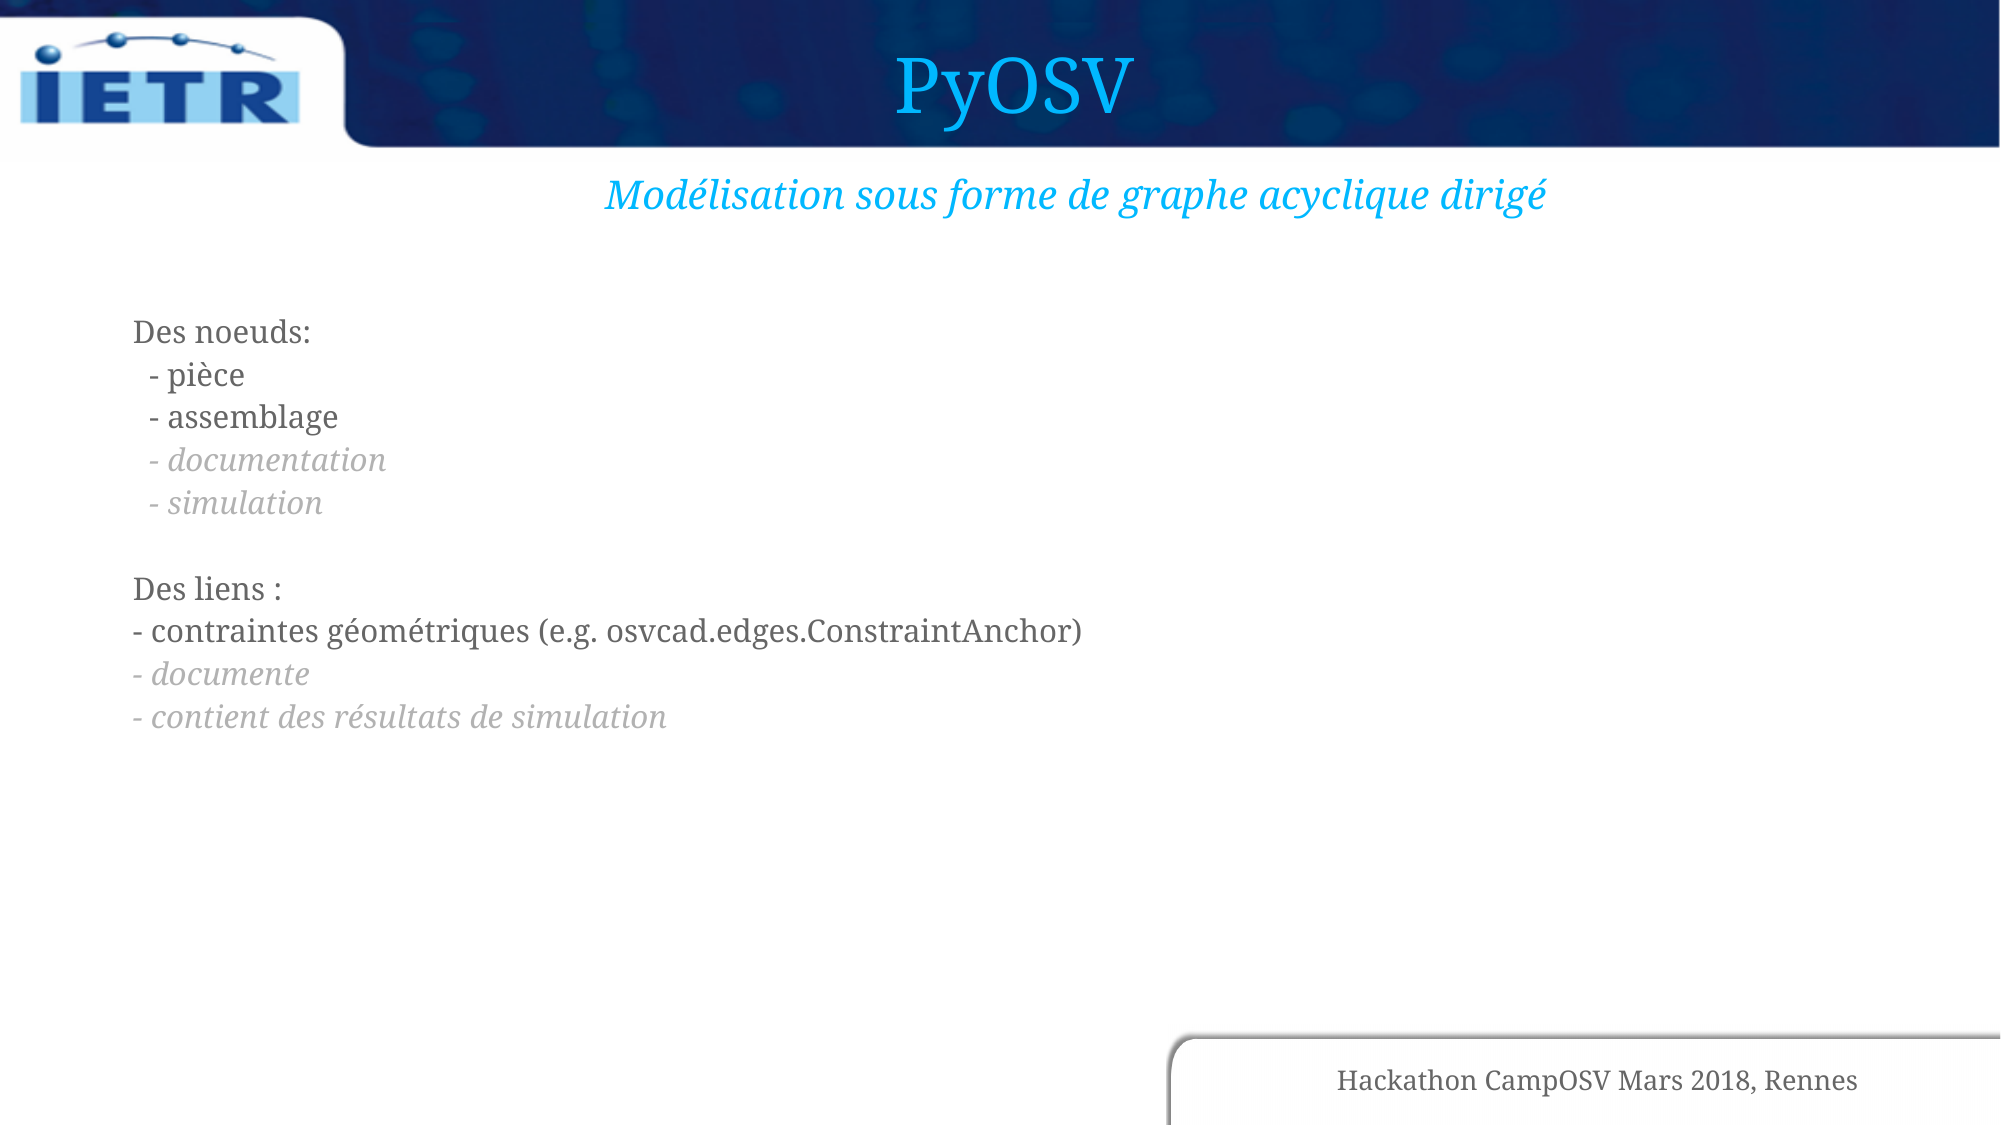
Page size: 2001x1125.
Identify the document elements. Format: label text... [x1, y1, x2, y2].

text_box Des noeuds: - pièce - assemblage - documentation - simulation Des liens : - contraintes géométriques (e.g. osvcad.edges.ConstraintAnchor) - documente - contient des résultats de simulation [118, 259, 1867, 969]
picture [0, 0, 2000, 165]
text_box Modélisation sous forme de graphe acyclique dirigé [590, 159, 1430, 253]
text_box Hackathon CampOSV Mars 2018, Rennes [1322, 1054, 1864, 1106]
text_box PyOSV [879, 23, 1156, 143]
picture [1166, 1024, 2001, 1125]
